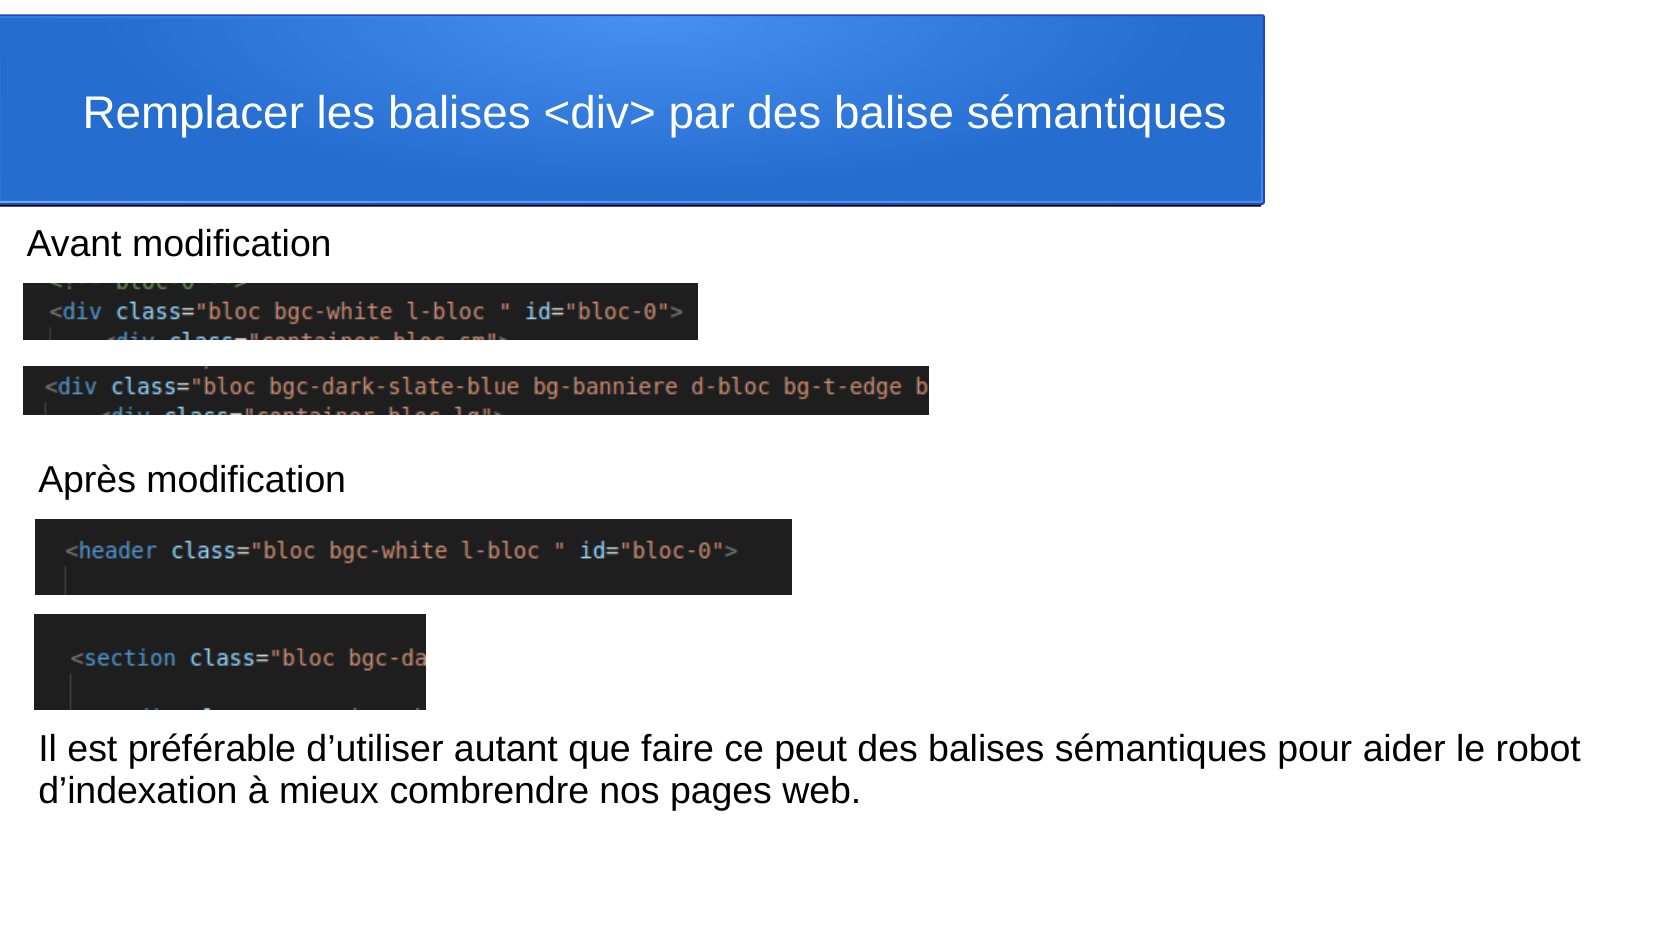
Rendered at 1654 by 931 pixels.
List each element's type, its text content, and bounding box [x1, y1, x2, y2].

picture [23, 283, 698, 340]
picture [34, 614, 426, 710]
text_box Avant modification [11, 214, 544, 272]
text_box Après modification [23, 451, 556, 508]
picture [23, 366, 929, 415]
text_box Il est préférable d’utiliser autant que faire ce peut des balises sémantiques pour aider le robot d’indexation à mieux combrendre nos pages web. [23, 720, 1619, 849]
picture [35, 519, 792, 595]
title Remplacer les balises <div> par des balise sémantiques [82, 29, 1235, 196]
